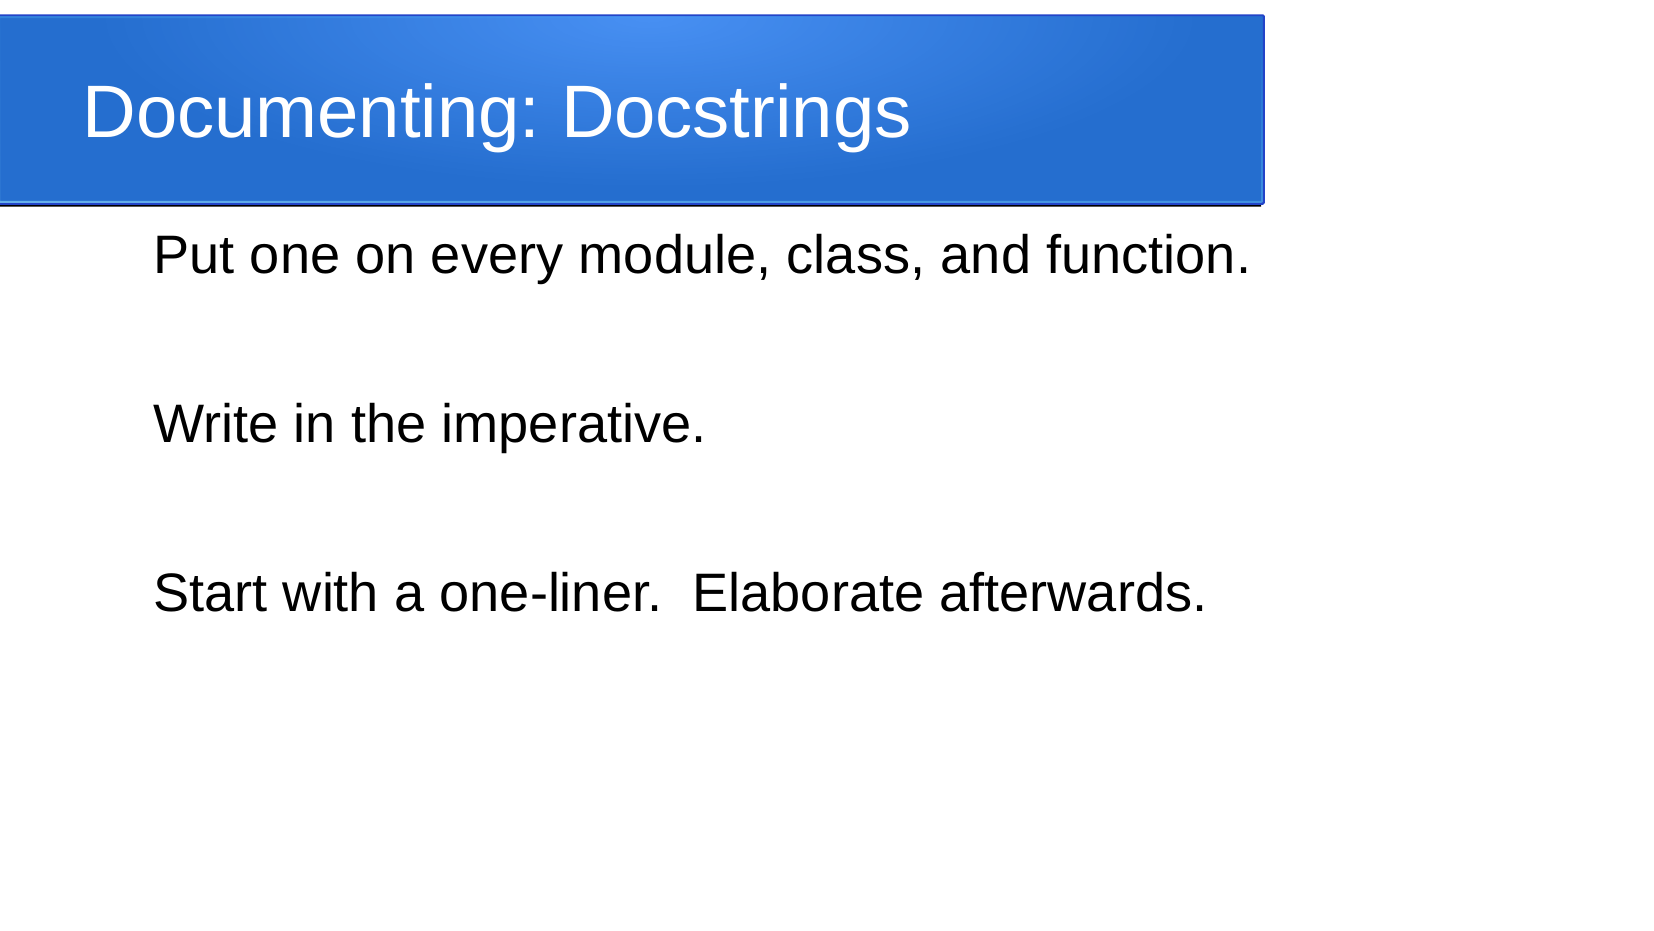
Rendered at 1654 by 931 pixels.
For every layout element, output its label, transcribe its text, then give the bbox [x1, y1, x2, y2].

list Put one on every module, class, and function. Write in the imperative. Start with a one-liner. Elaborate afterwards. [82, 224, 1571, 764]
title Documenting: Docstrings [82, 35, 1235, 189]
